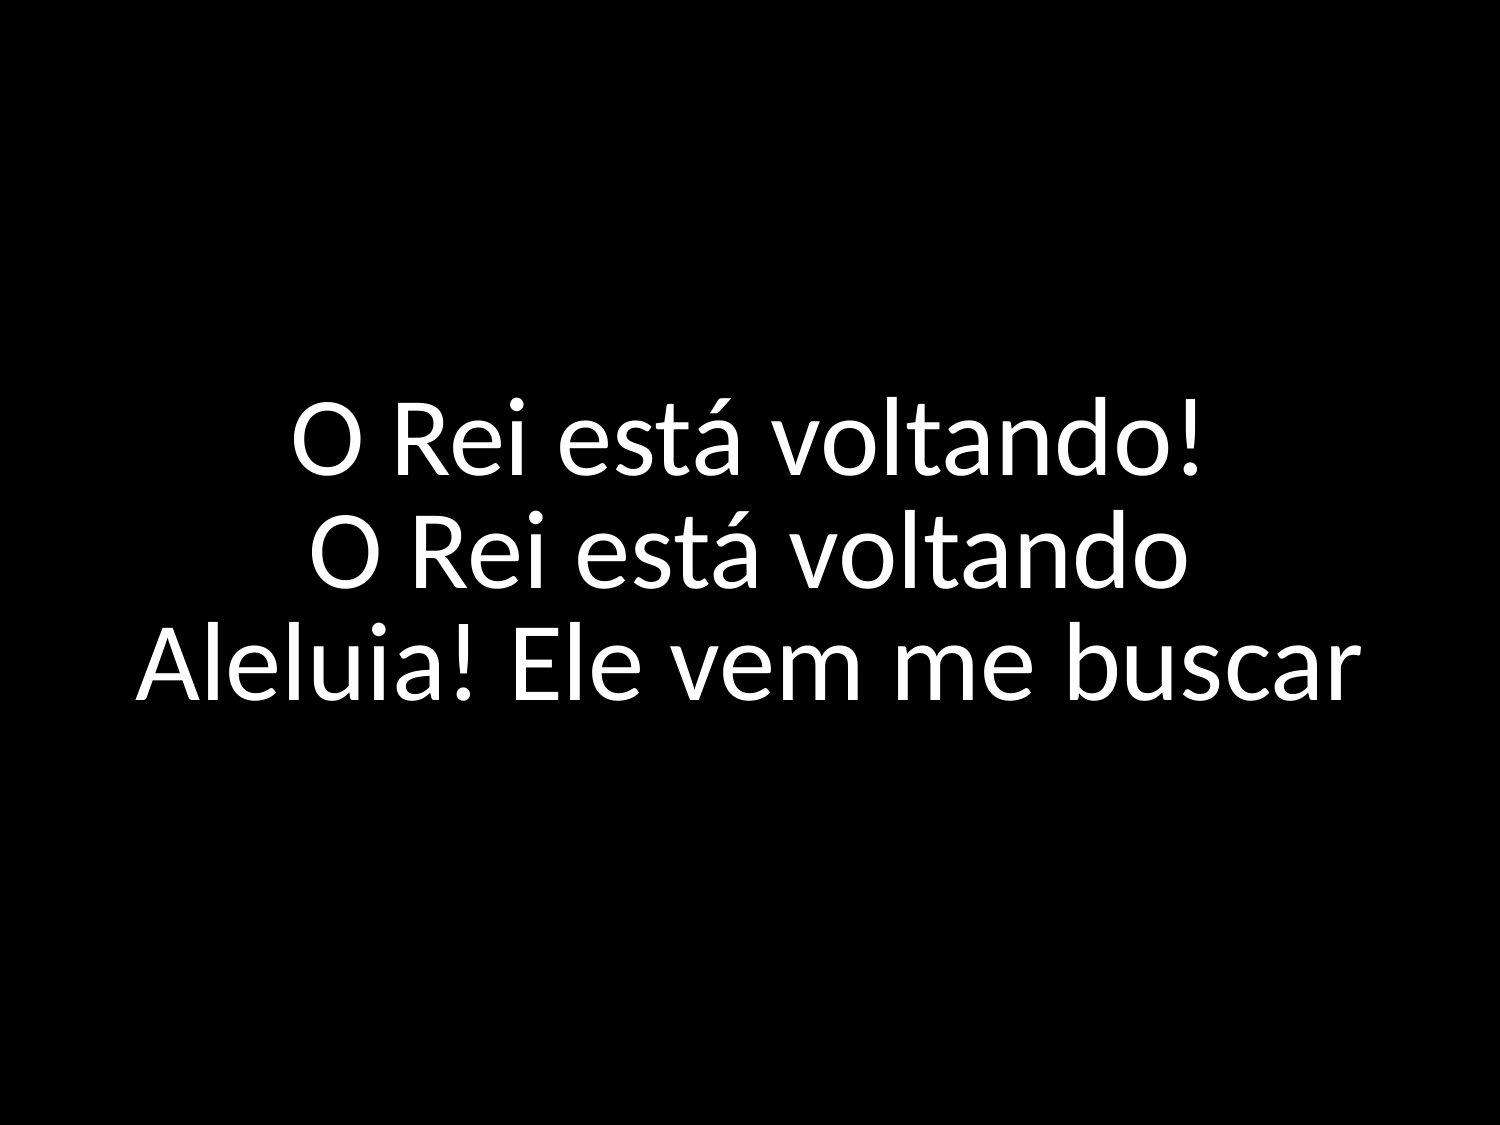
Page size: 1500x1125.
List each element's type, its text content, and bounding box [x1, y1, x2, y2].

subtitle O Rei está voltando! O Rei está voltando Aleluia! Ele vem me buscar [75, 45, 1425, 1075]
